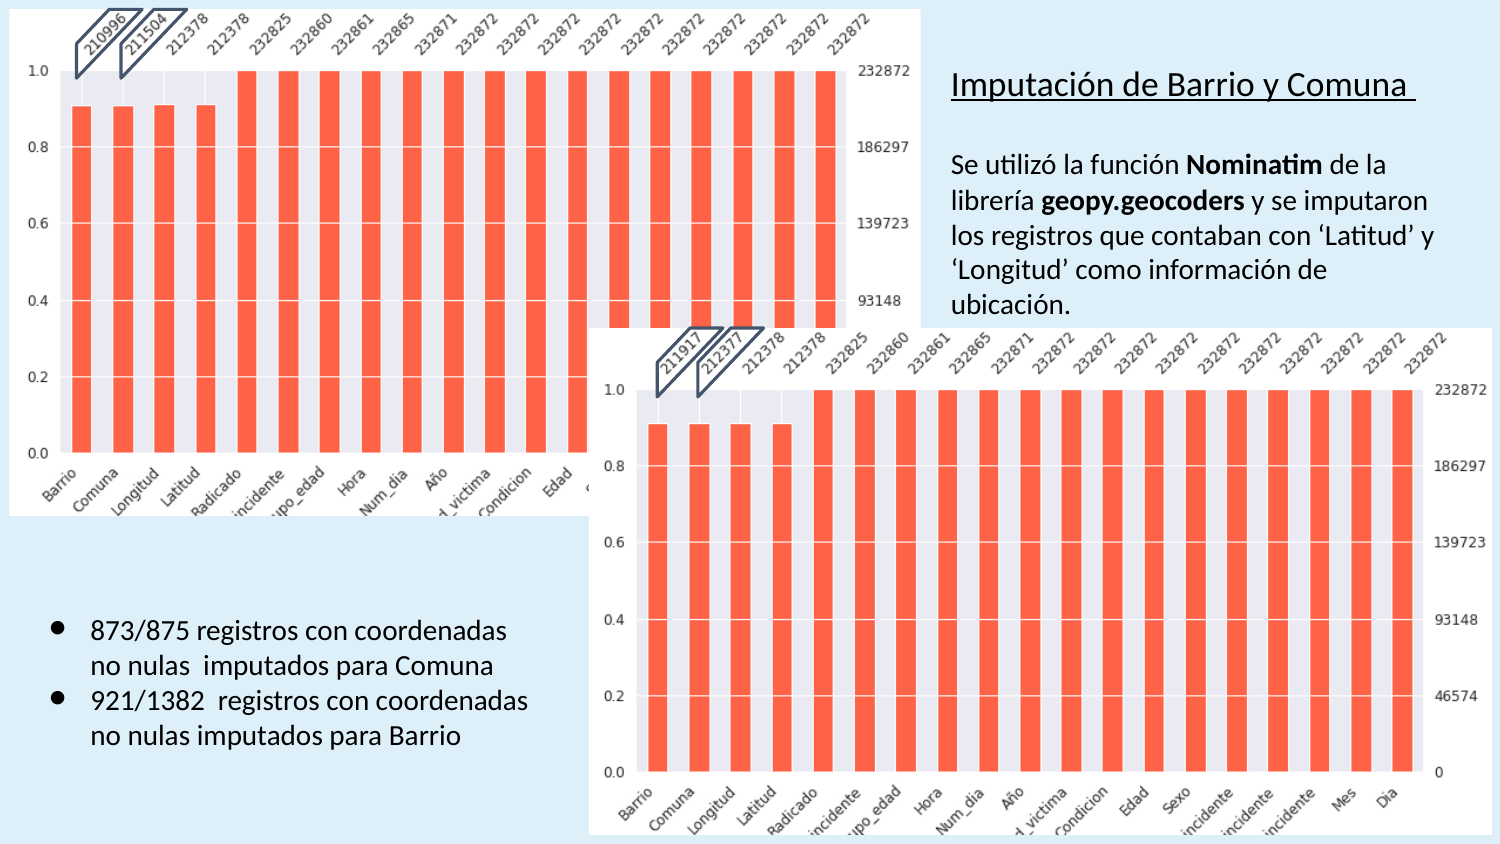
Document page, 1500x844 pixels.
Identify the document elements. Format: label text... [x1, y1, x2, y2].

text_box 873/875 registros con coordenadas no nulas imputados para Comuna 921/1382 registros con coordenadas no nulas imputados para Barrio [22, 600, 554, 763]
picture [123, 11, 182, 72]
picture [79, 11, 137, 72]
picture [9, 9, 1493, 835]
text_box Imputación de Barrio y Comuna Se utilizó la función Nominatim de la librería geopy.geocoders y se imputaron los registros que contaban con ‘Latitud’ y ‘Longitud’ como información de ubicación. [939, 49, 1451, 332]
